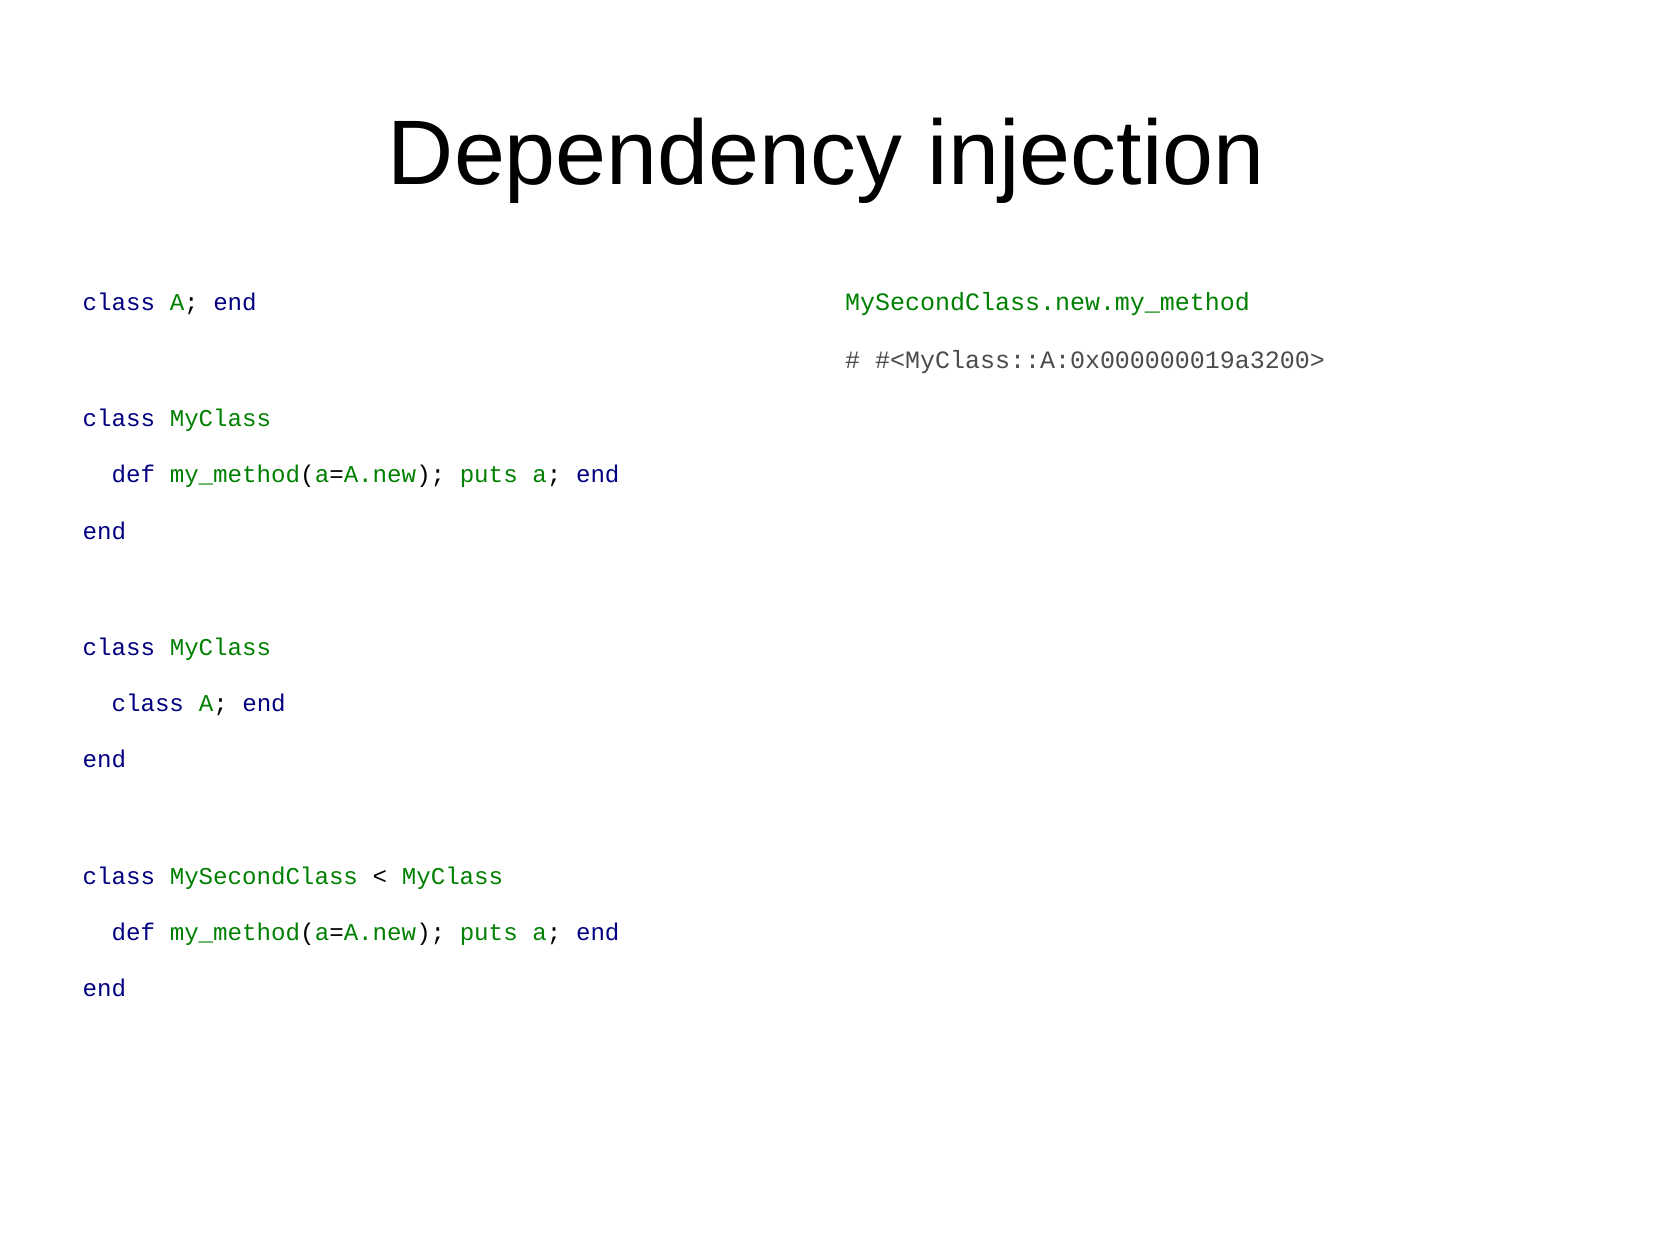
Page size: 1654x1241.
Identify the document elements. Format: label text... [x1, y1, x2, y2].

list class A; end class MyClass def my_method(a=A.new); puts a; end end class MyClass class A; end end class MySecondClass < MyClass def my_method(a=A.new); puts a; end end [82, 290, 809, 1010]
list MySecondClass.new.my_method # #<MyClass::A:0x000000019a3200> [845, 290, 1572, 1010]
title Dependency injection [82, 49, 1571, 257]
